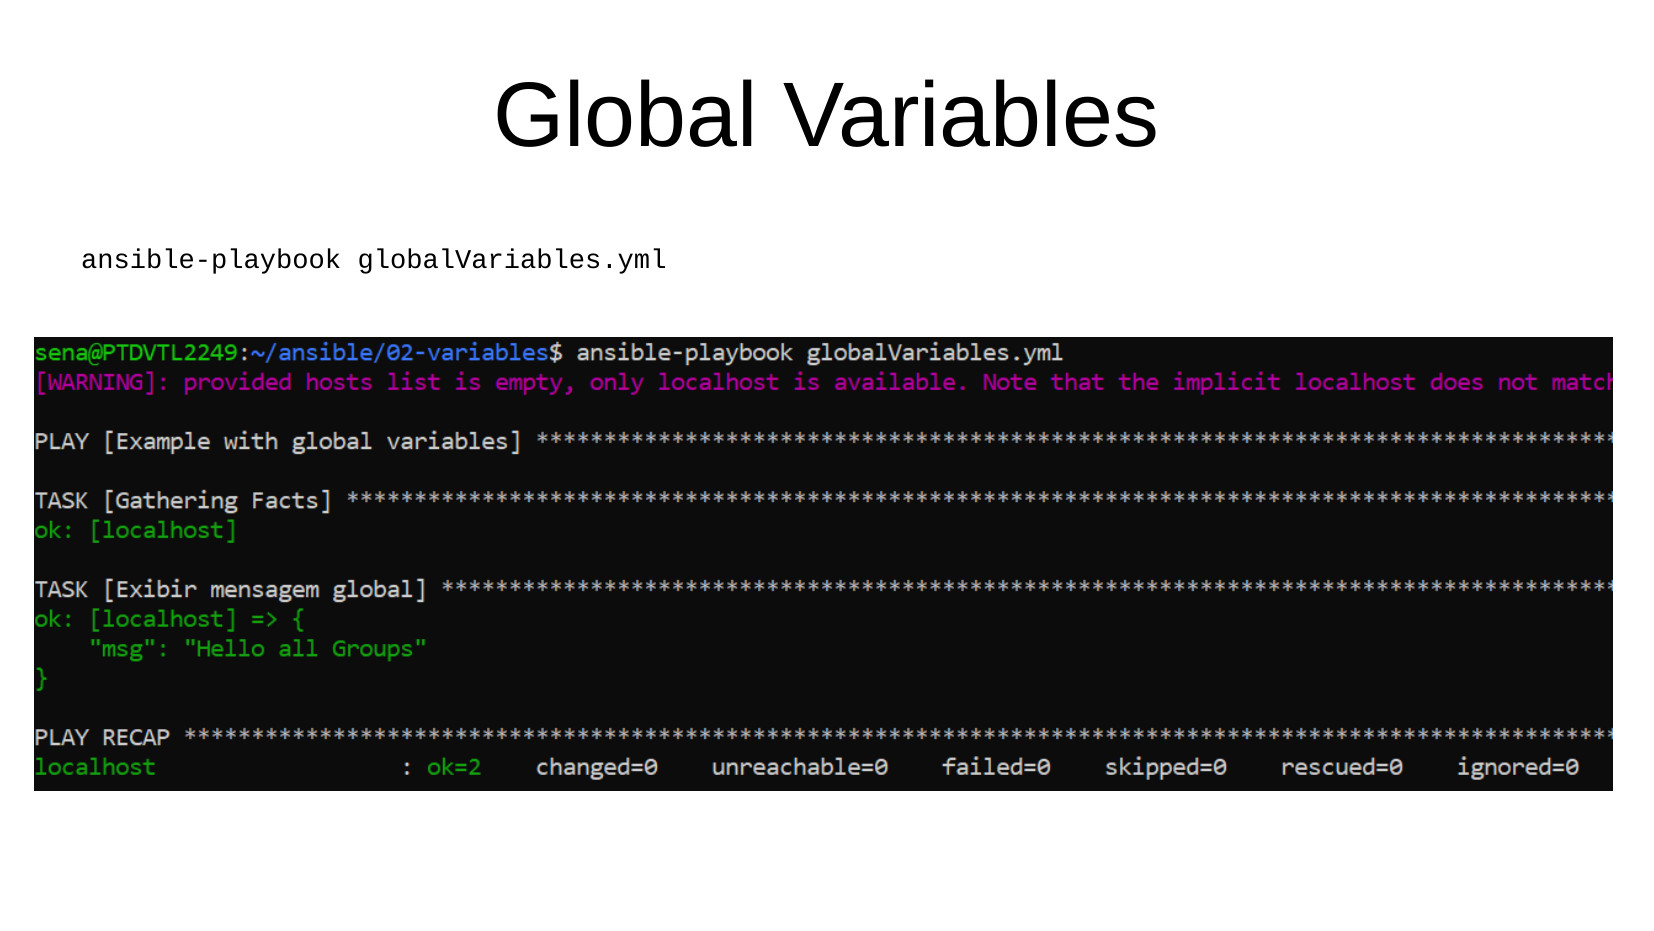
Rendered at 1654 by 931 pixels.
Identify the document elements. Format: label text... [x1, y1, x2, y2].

text_box ansible-playbook globalVariables.yml [66, 238, 1276, 337]
picture [34, 337, 1613, 791]
title Global Variables [82, 37, 1571, 193]
